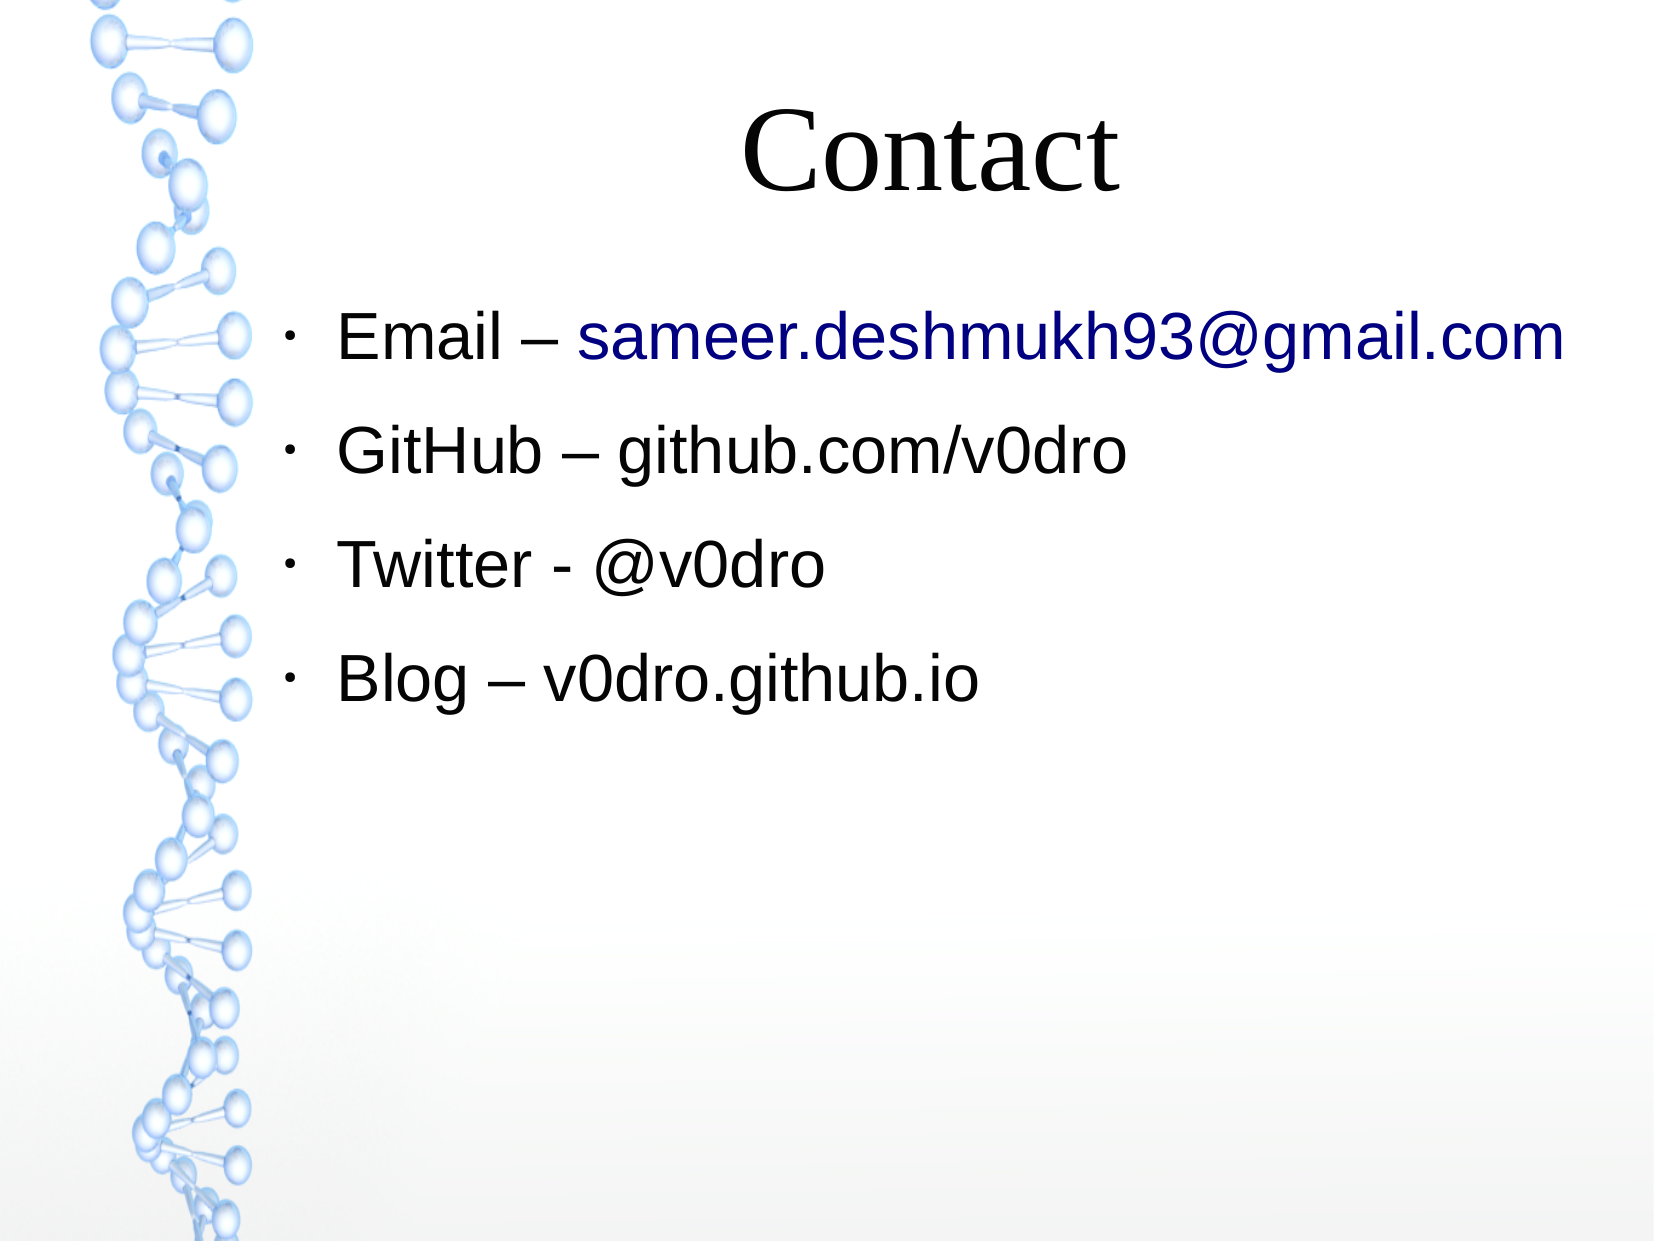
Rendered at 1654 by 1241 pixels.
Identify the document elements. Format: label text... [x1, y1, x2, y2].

picture [0, 0, 1654, 1241]
list Email – sameer.deshmukh93@gmail.com GitHub – github.com/v0dro Twitter - @v0dro Blog – v0dro.github.io [265, 299, 1595, 1019]
title Contact [265, 47, 1595, 252]
